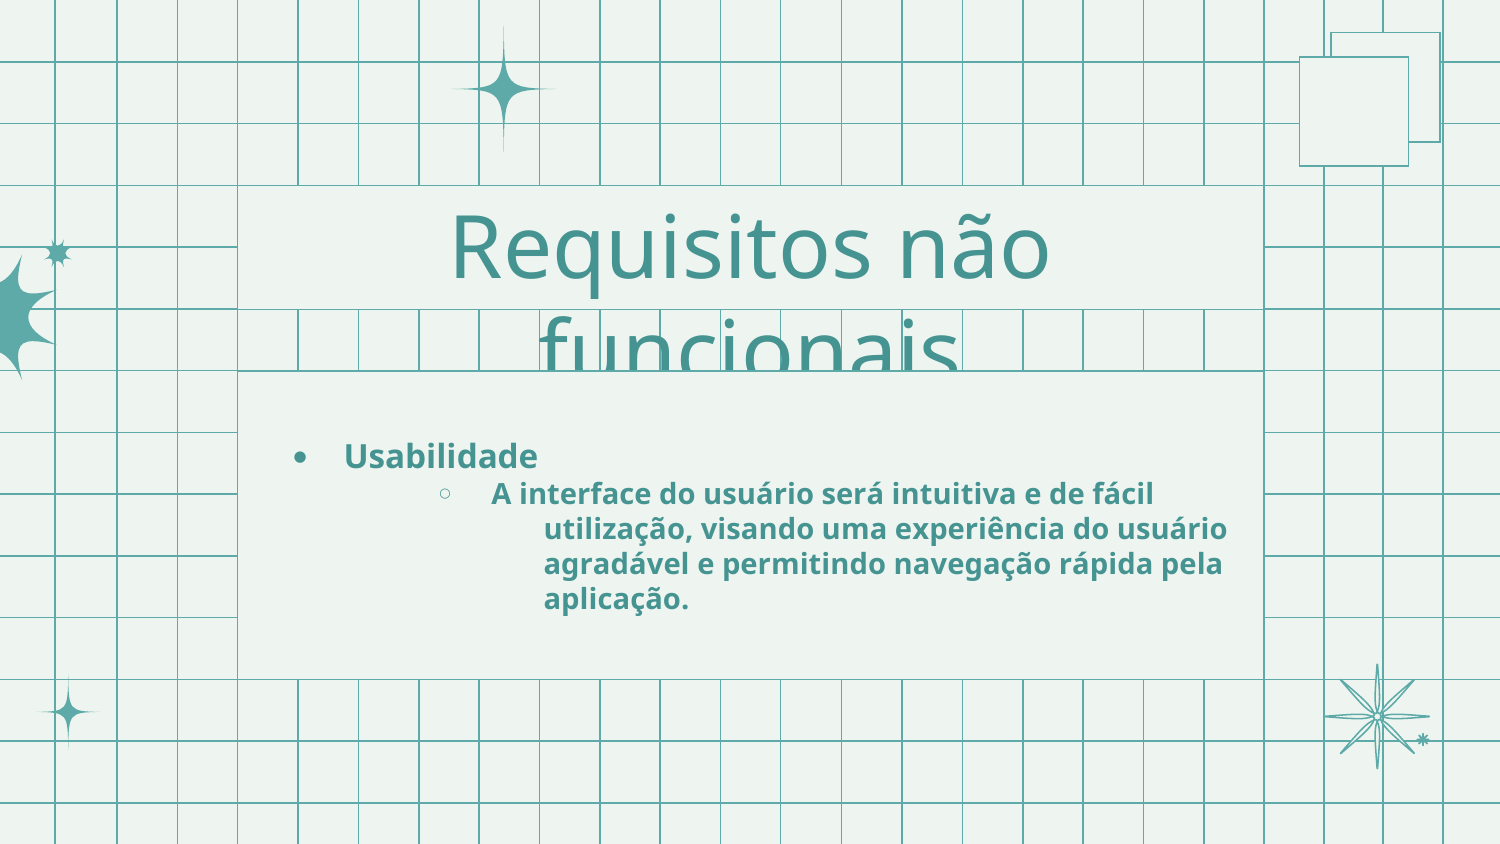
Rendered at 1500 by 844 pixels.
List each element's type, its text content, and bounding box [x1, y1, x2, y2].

subtitle Usabilidade A interface do usuário será intuitiva e de fácil utilização, visando uma experiência do usuário agradável e permitindo navegação rápida pela aplicação. [237, 370, 1264, 680]
title Requisitos não funcionais [237, 185, 1264, 310]
text_box [451, 25, 556, 153]
